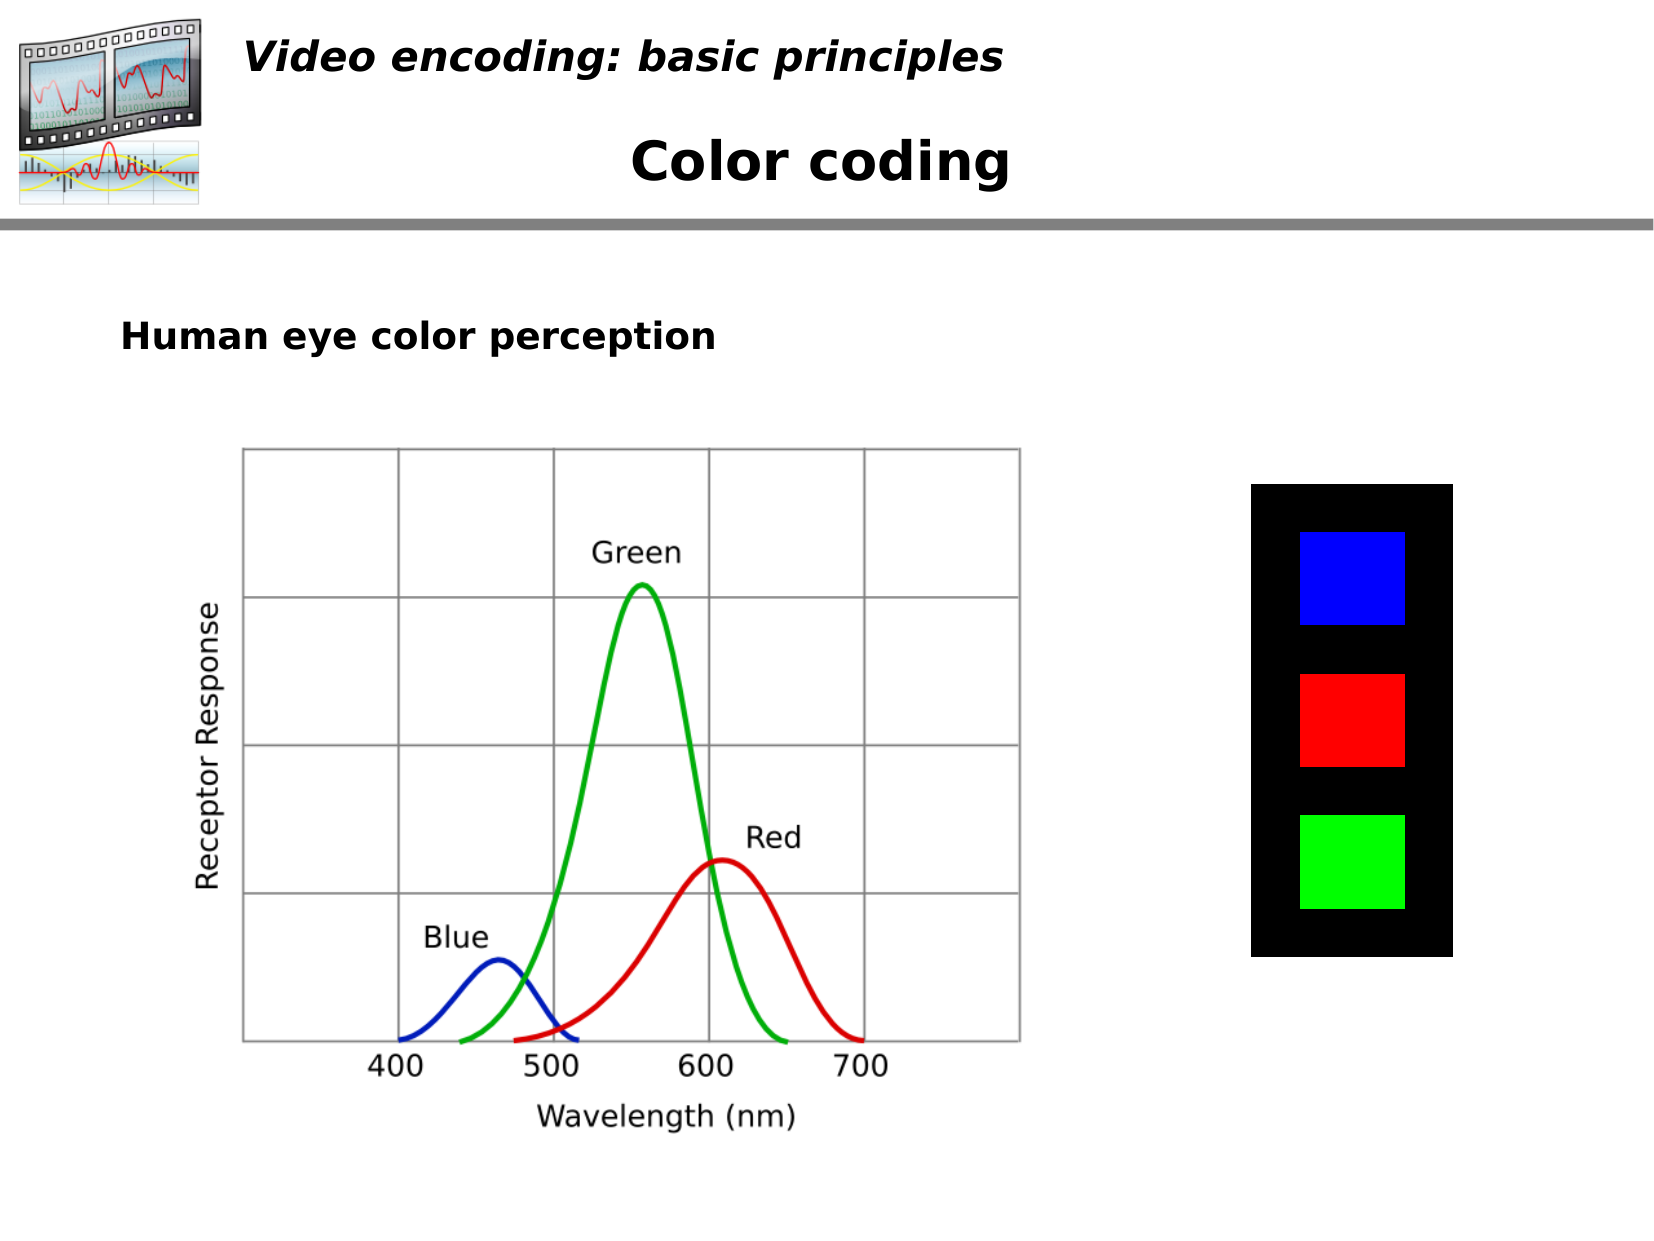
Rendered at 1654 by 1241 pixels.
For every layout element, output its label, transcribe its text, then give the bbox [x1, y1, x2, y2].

picture [0, 2, 225, 218]
text_box Video encoding: basic principles [228, 25, 1020, 89]
text_box [1251, 484, 1453, 957]
text_box Human eye color perception [105, 307, 733, 366]
text_box [0, 218, 1654, 231]
text_box Color coding [615, 122, 1028, 201]
picture [165, 409, 1062, 1170]
